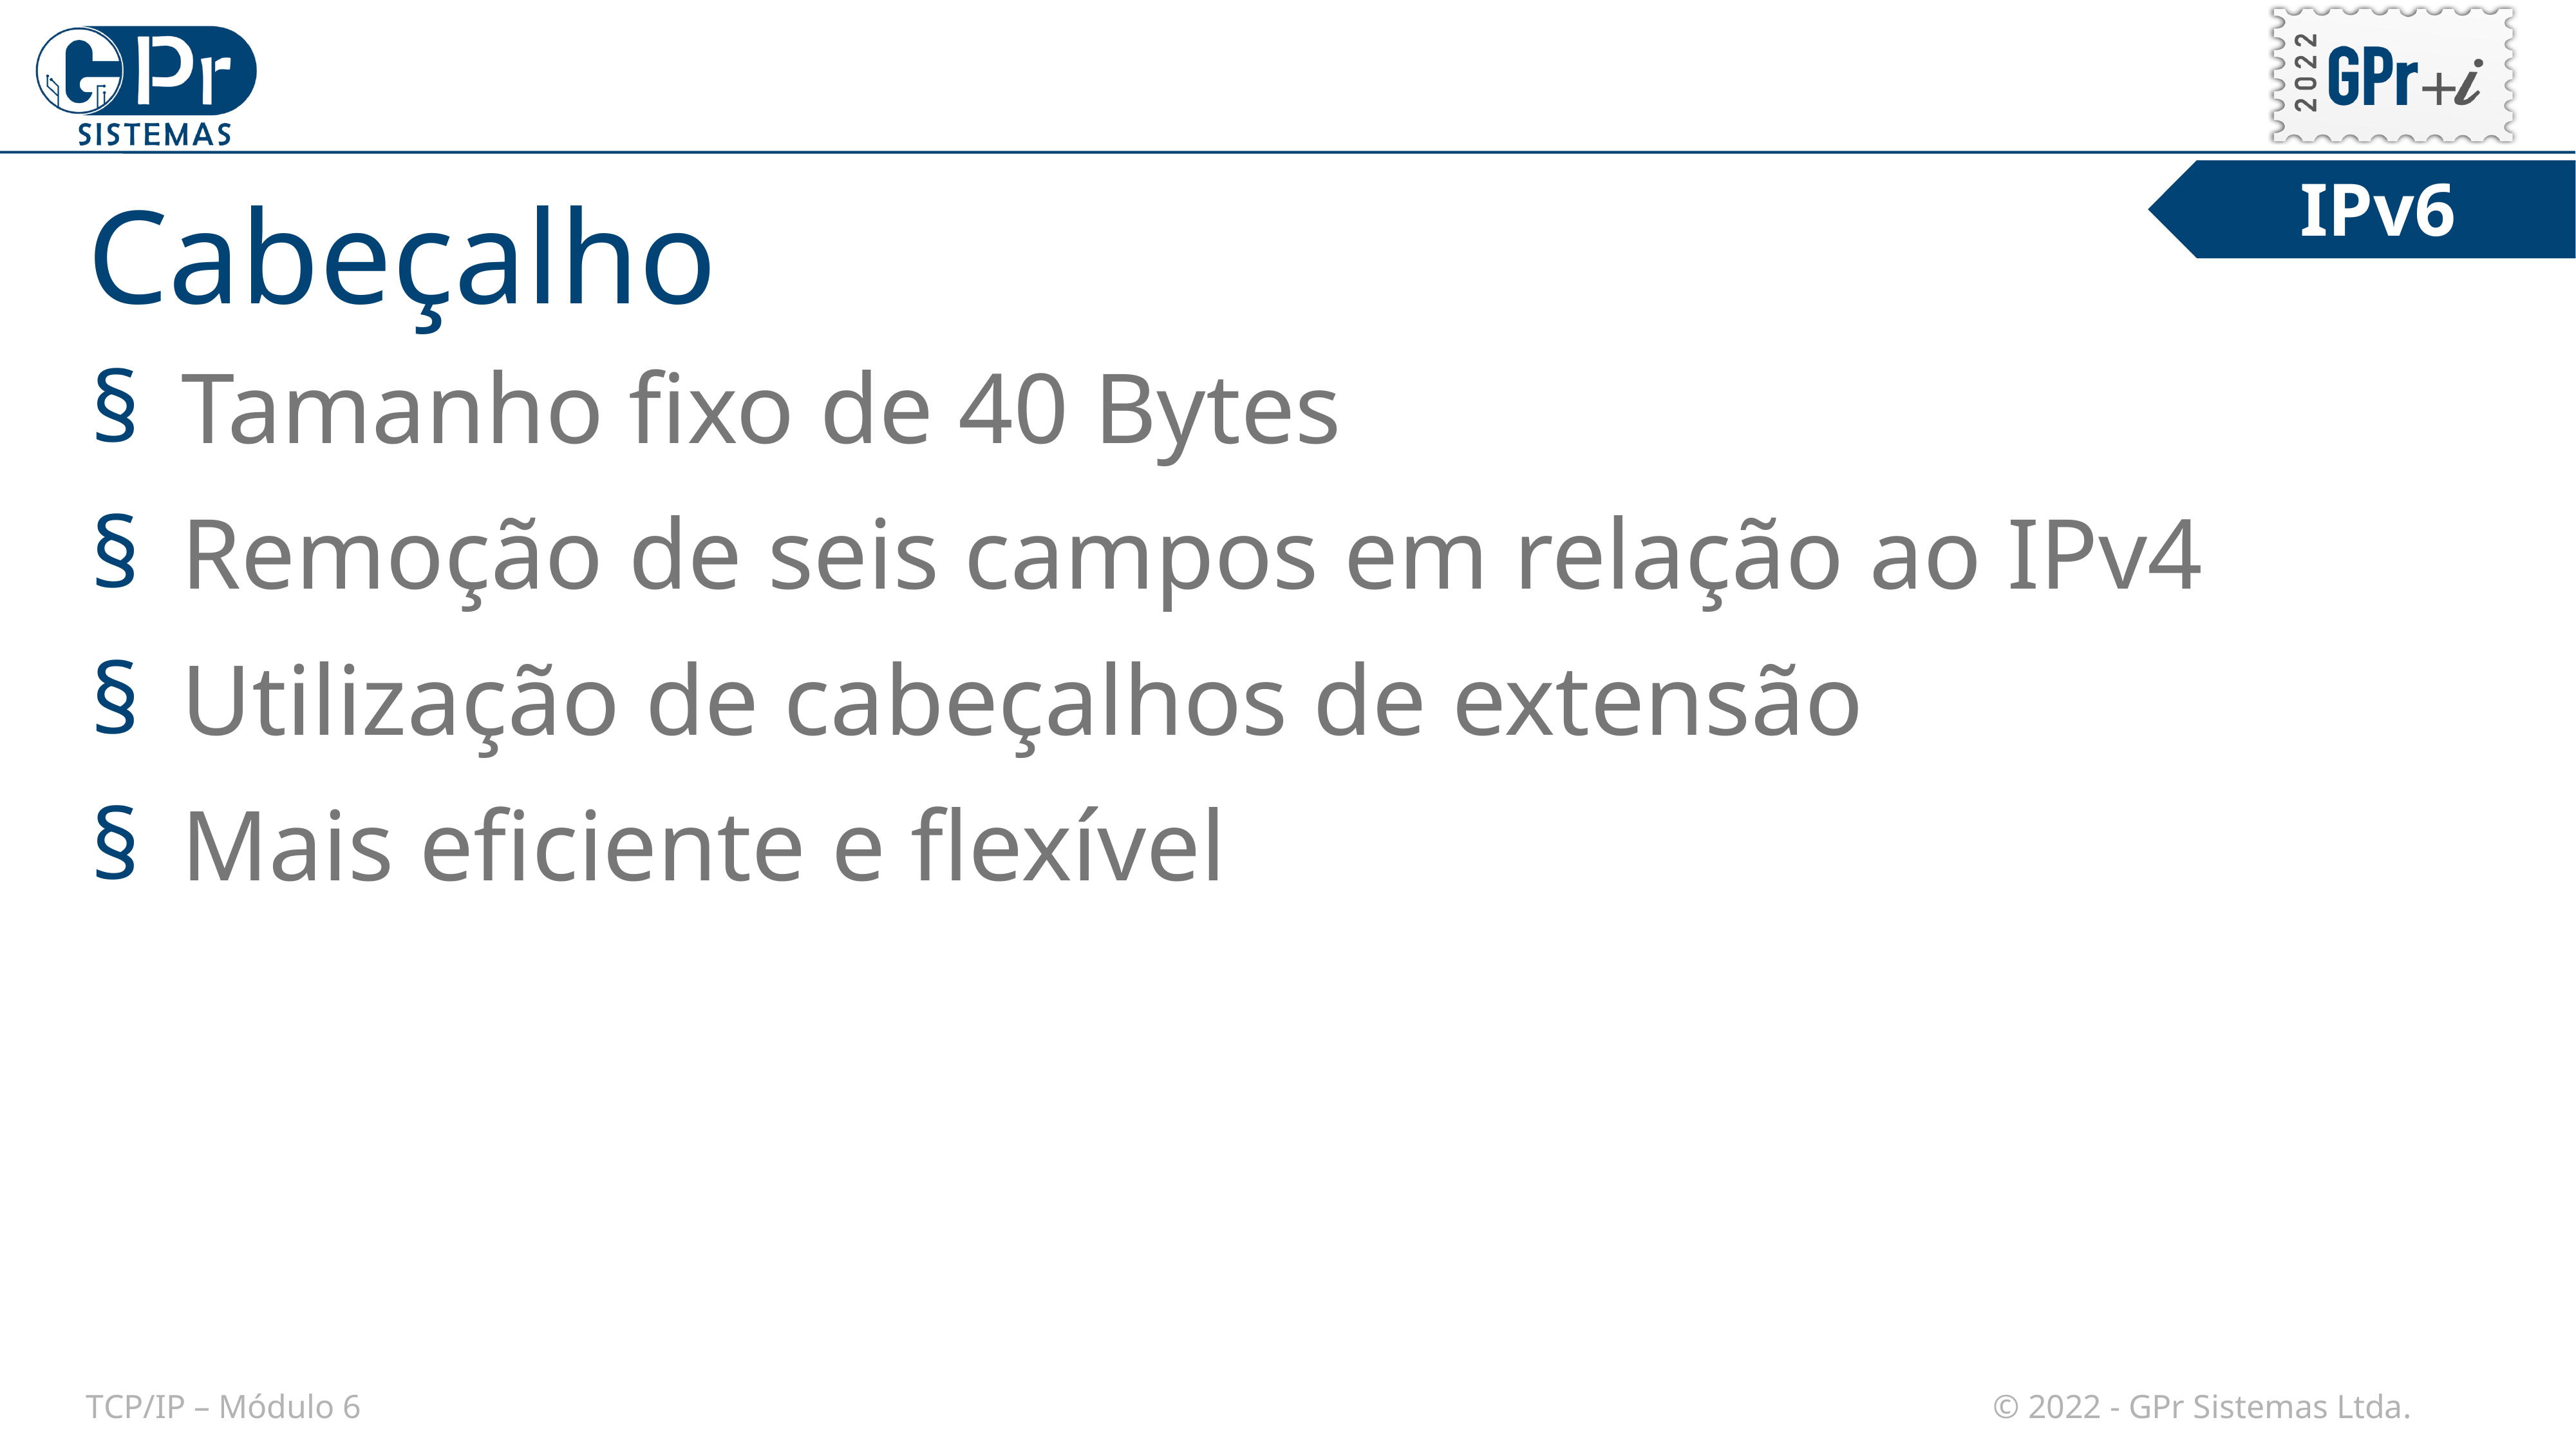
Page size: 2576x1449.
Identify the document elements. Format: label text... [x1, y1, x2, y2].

text_box [2148, 160, 2576, 258]
picture [2268, 4, 2519, 145]
list Tamanho fixo de 40 Bytes Remoção de seis campos em relação ao IPv4 Utilização de cabeçalhos de extensão Mais eficiente e flexível [80, 319, 2496, 1382]
text_box IPv6 [2219, 157, 2537, 256]
list Cabeçalho [81, 169, 2496, 343]
picture [34, 26, 257, 147]
